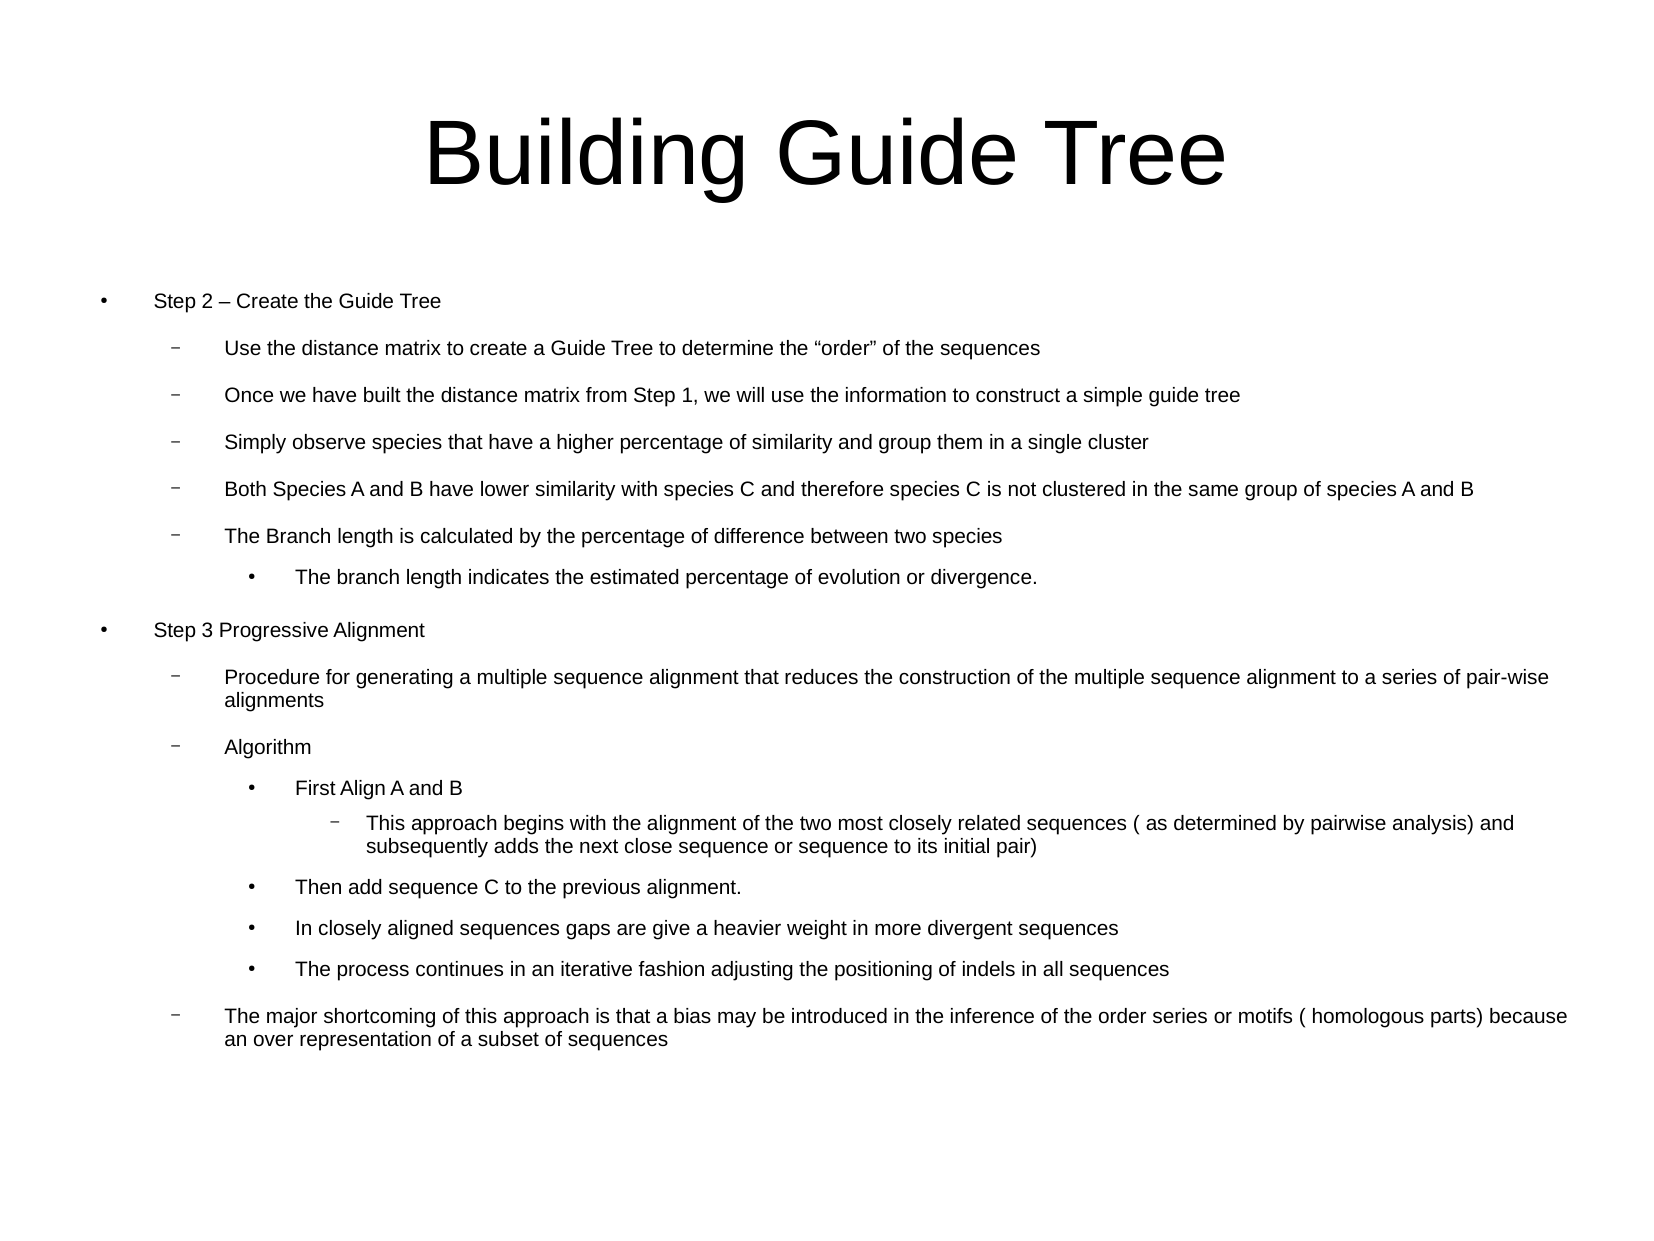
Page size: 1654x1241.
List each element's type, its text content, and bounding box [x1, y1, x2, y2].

list Step 2 – Create the Guide Tree Use the distance matrix to create a Guide Tree to determine the “order” of the sequences Once we have built the distance matrix from Step 1, we will use the information to construct a simple guide tree Simply observe species that have a higher percentage of similarity and group them in a single cluster Both Species A and B have lower similarity with species C and therefore species C is not clustered in the same group of species A and B The Branch length is calculated by the percentage of difference between two species The branch length indicates the estimated percentage of evolution or divergence. Step 3 Progressive Alignment Procedure for generating a multiple sequence alignment that reduces the construction of the multiple sequence alignment to a series of pair-wise alignments Algorithm First Align A and B This approach begins with the alignment of the two most closely related sequences ( as determined by pairwise analysis) and subsequently adds the next close sequence or sequence to its initial pair) Then add sequence C to the previous alignment. In closely aligned sequences gaps are give a heavier weight in more divergent sequences The process continues in an iterative fashion adjusting the positioning of indels in all sequences The major shortcoming of this approach is that a bias may be introduced in the inference of the order series or motifs ( homologous parts) because an over representation of a subset of sequences [82, 290, 1571, 1205]
title Building Guide Tree [82, 49, 1571, 257]
